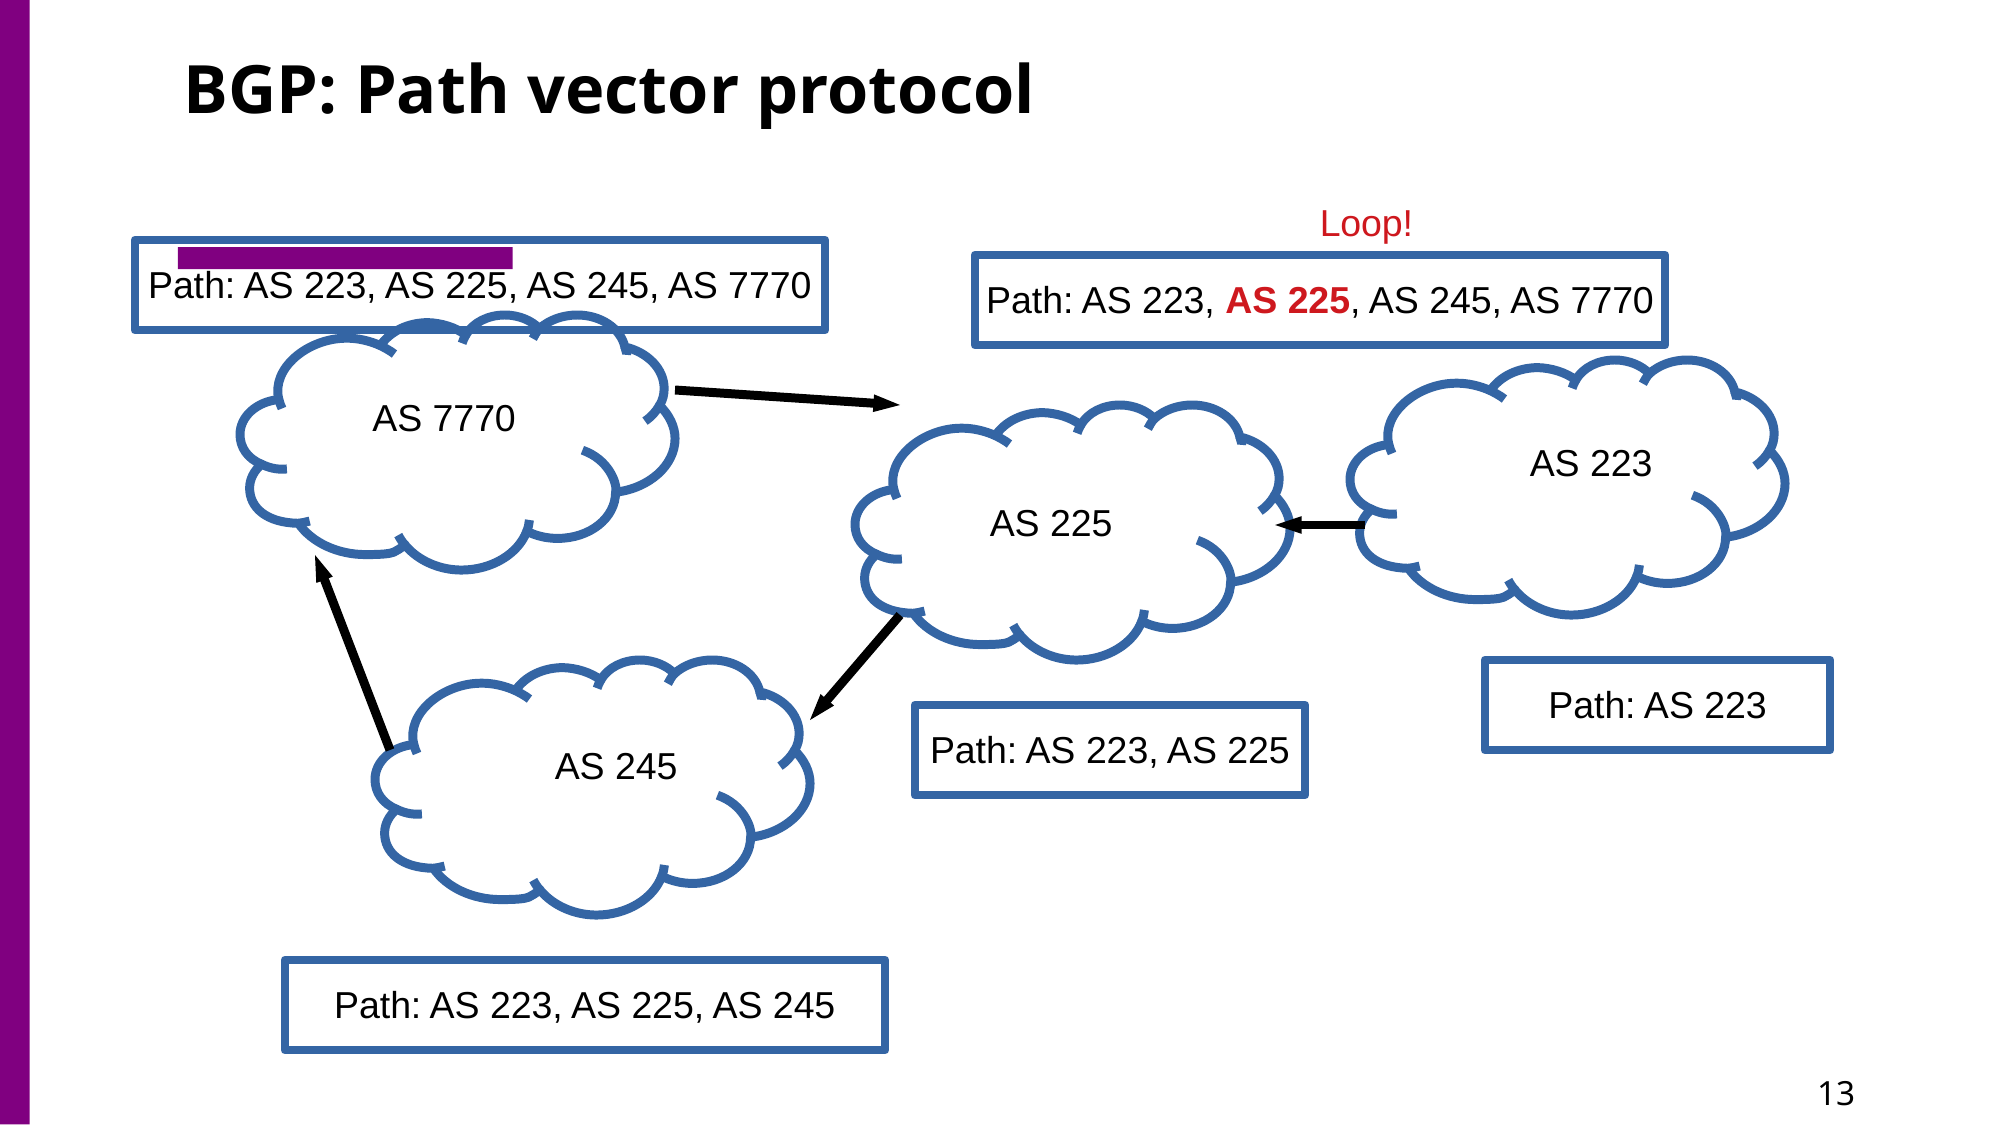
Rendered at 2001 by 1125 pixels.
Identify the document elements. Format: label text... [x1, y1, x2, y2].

text_box Path: AS 223, AS 225, AS 245, AS 7770 [975, 254, 1666, 346]
text_box AS 245 [540, 738, 693, 796]
text_box Path: AS 223, AS 225, AS 245, AS 7770 [135, 239, 826, 330]
text_box Path: AS 223, AS 225 [915, 705, 1306, 796]
text_box Loop! [1305, 195, 1429, 252]
text_box Path: AS 223, AS 225, AS 245 [285, 960, 886, 1051]
text_box Path: AS 223 [1485, 660, 1831, 751]
text_box AS 7770 [357, 389, 531, 447]
text_box AS 223 [1515, 435, 1668, 492]
text_box AS 225 [975, 495, 1128, 552]
title BGP: Path vector protocol [133, 0, 1946, 135]
